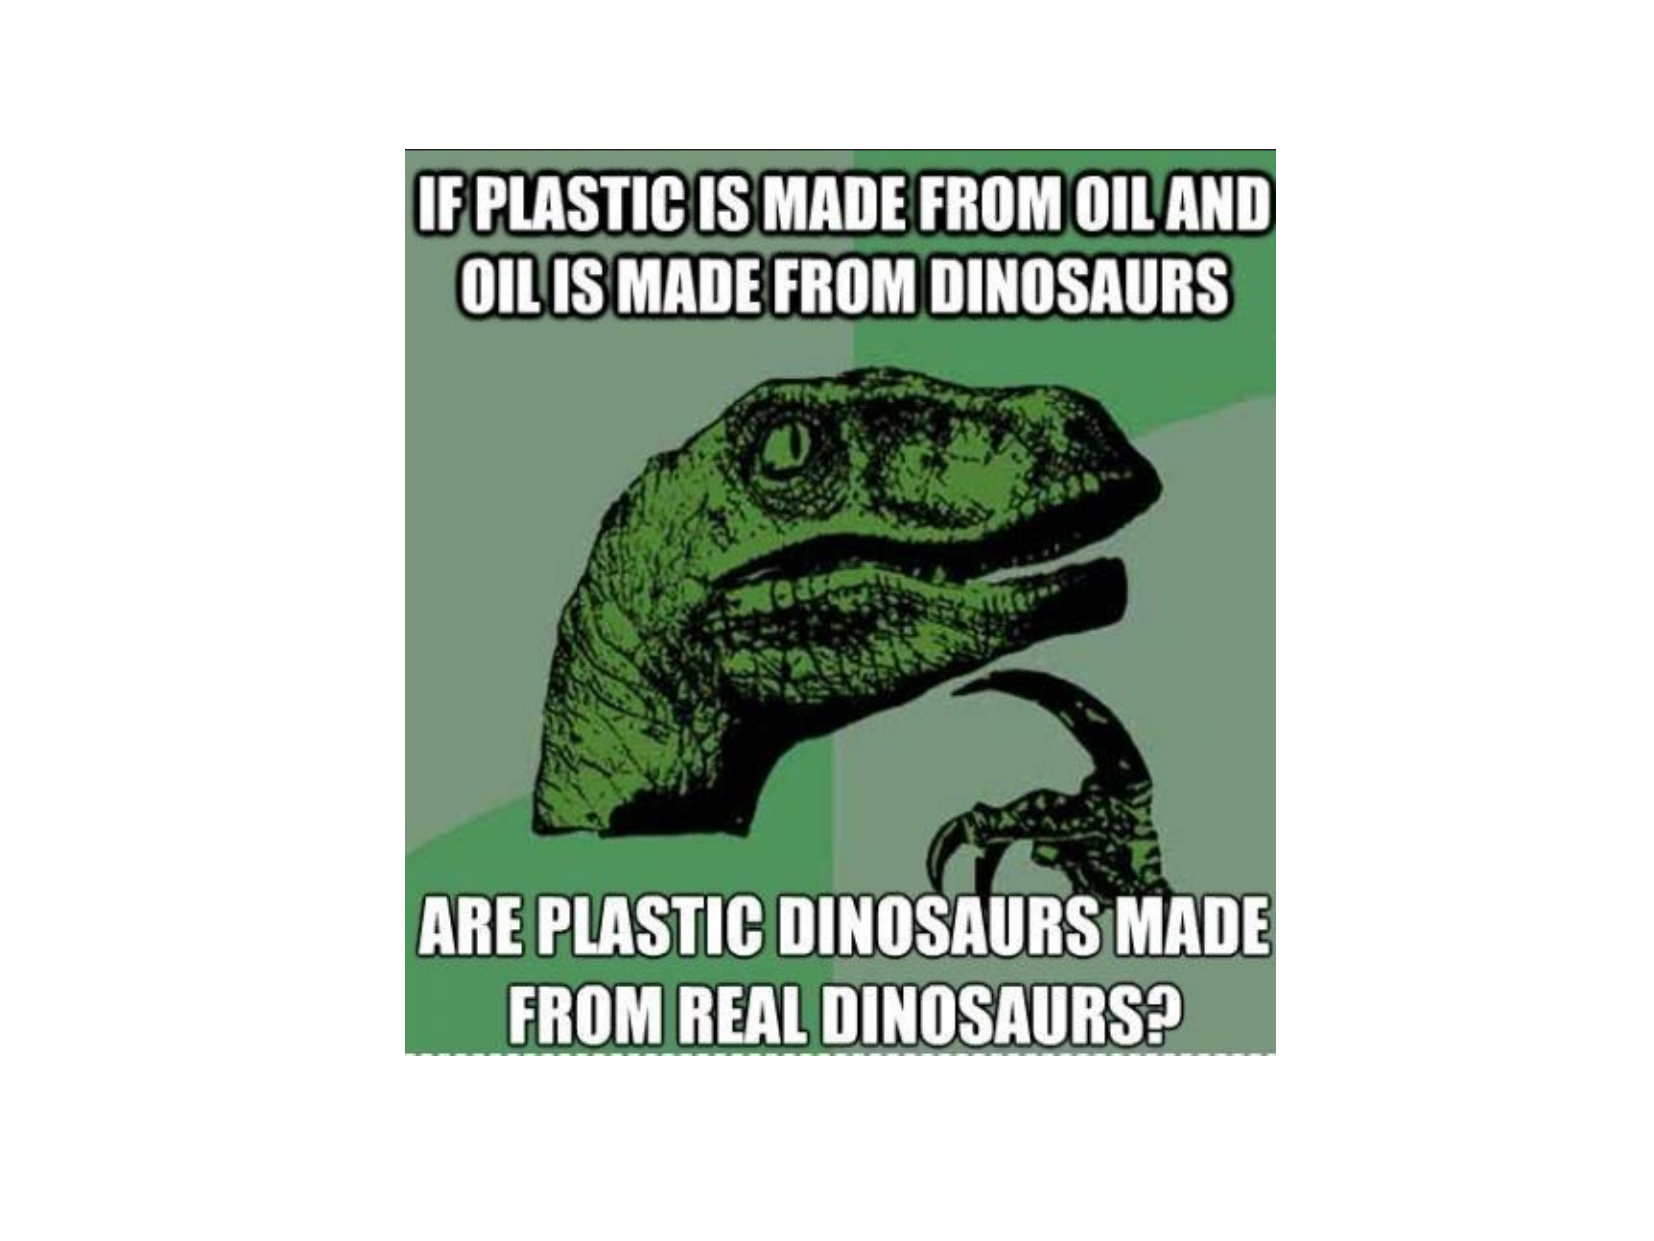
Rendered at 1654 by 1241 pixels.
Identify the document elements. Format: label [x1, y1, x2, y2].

picture [405, 149, 1276, 1056]
